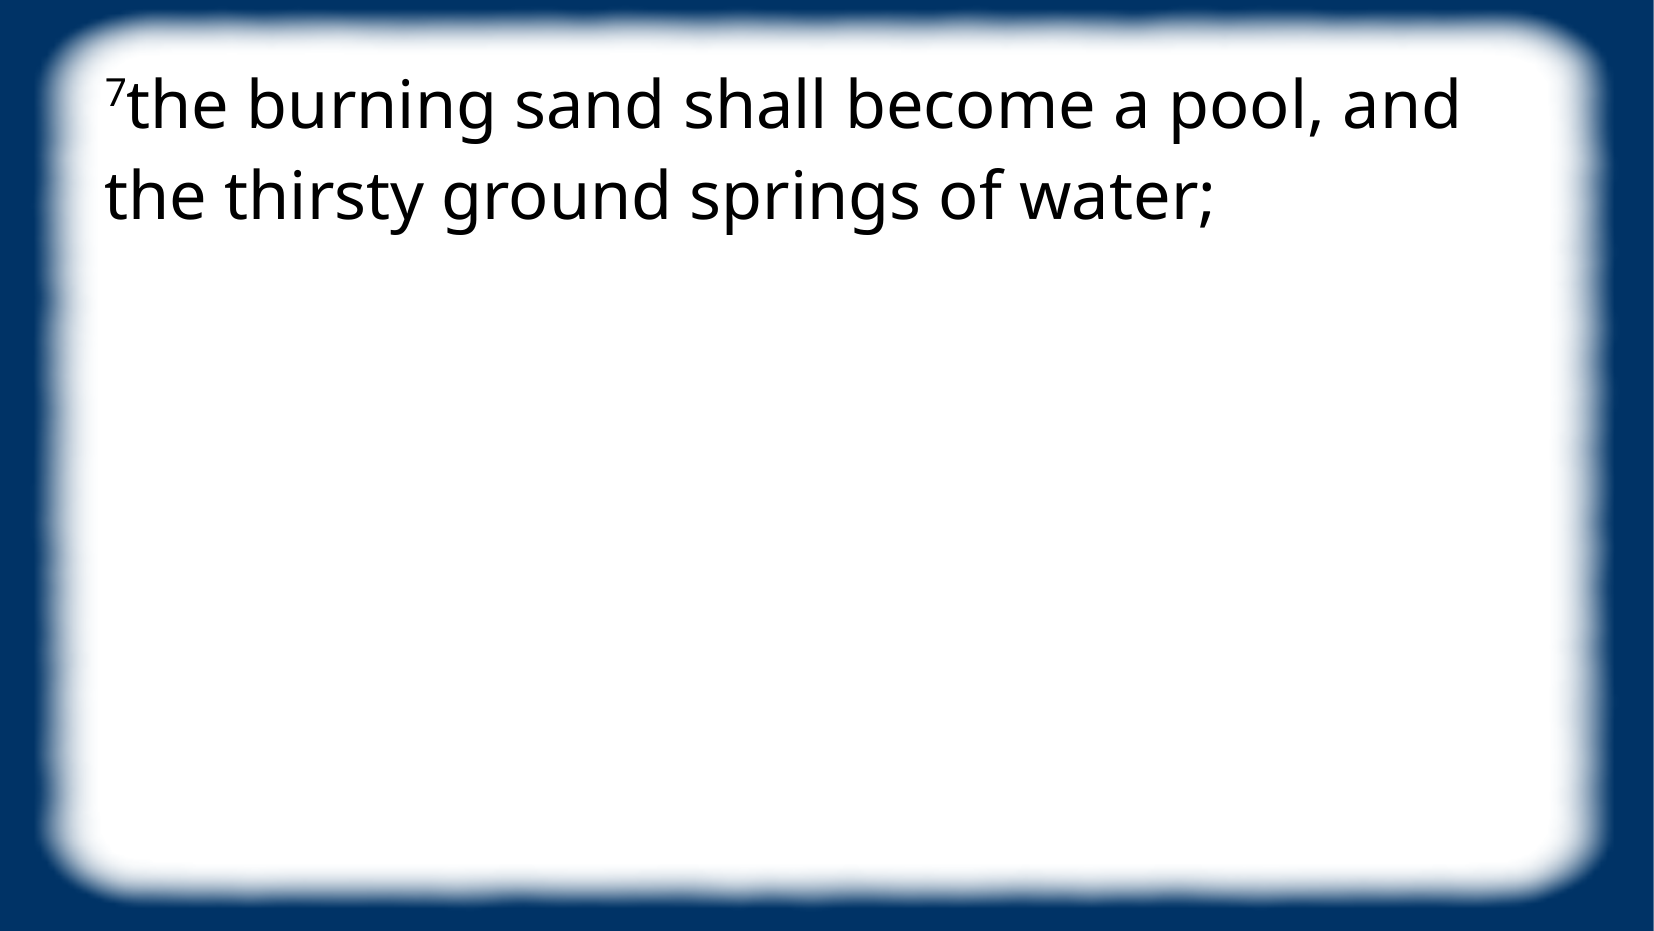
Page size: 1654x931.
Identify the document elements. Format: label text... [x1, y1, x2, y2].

picture [0, 0, 1654, 931]
text_box 7the burning sand shall become a pool, and the thirsty ground springs of water; [90, 50, 1561, 271]
